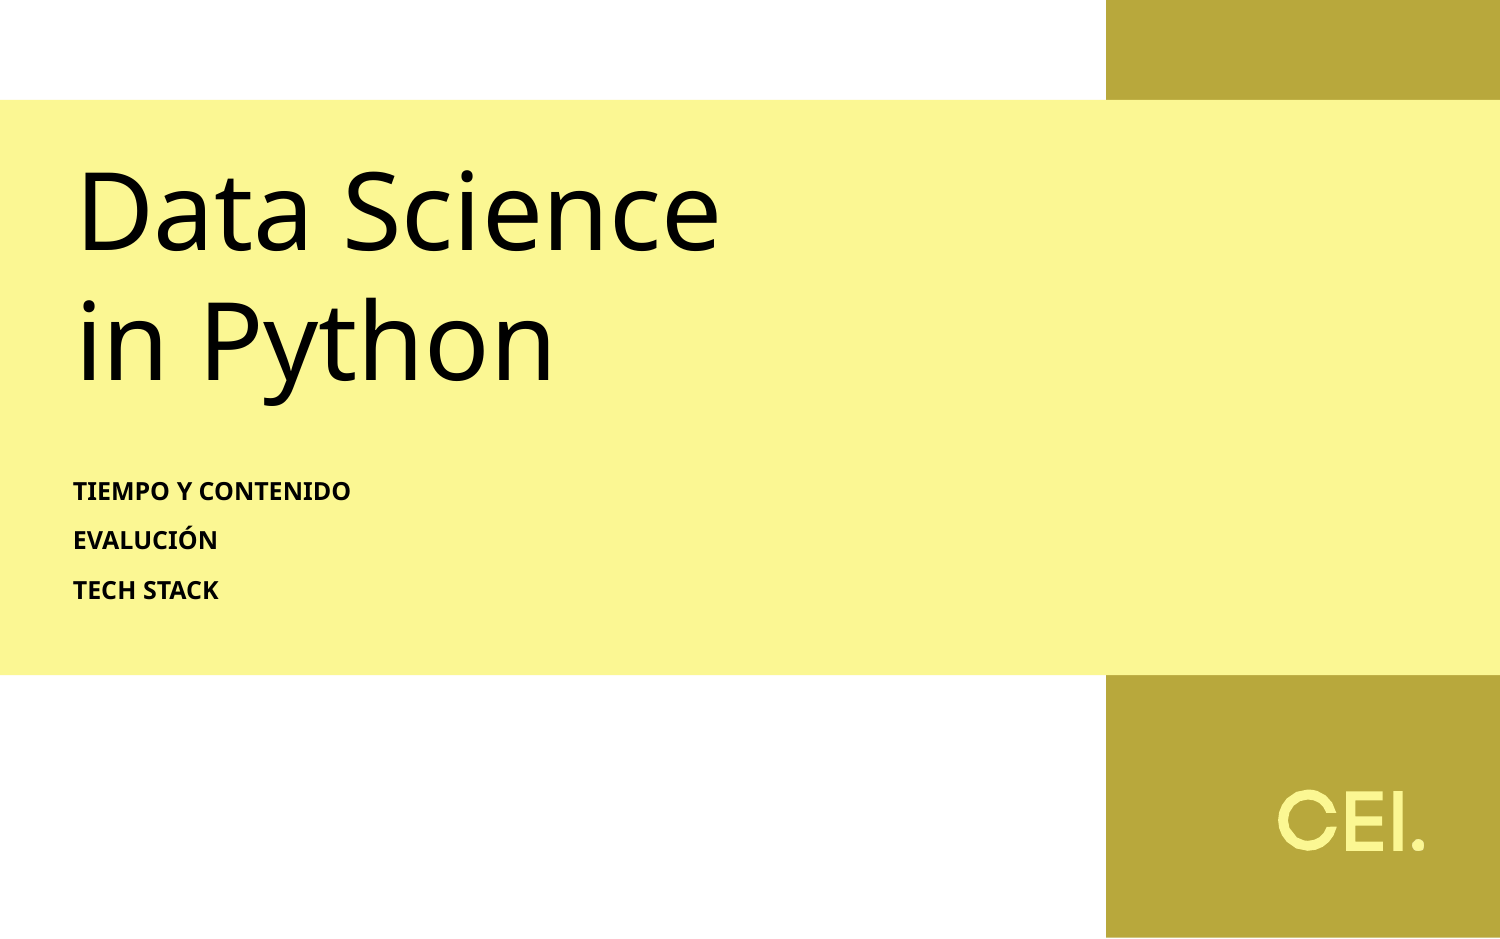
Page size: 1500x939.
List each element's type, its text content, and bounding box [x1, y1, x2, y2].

text_box TIEMPO Y CONTENIDO EVALUCIÓN TECH STACK [70, 472, 704, 605]
text_box [0, 0, 1500, 938]
picture [1412, 839, 1424, 851]
title Data Science in Python [72, 140, 833, 403]
